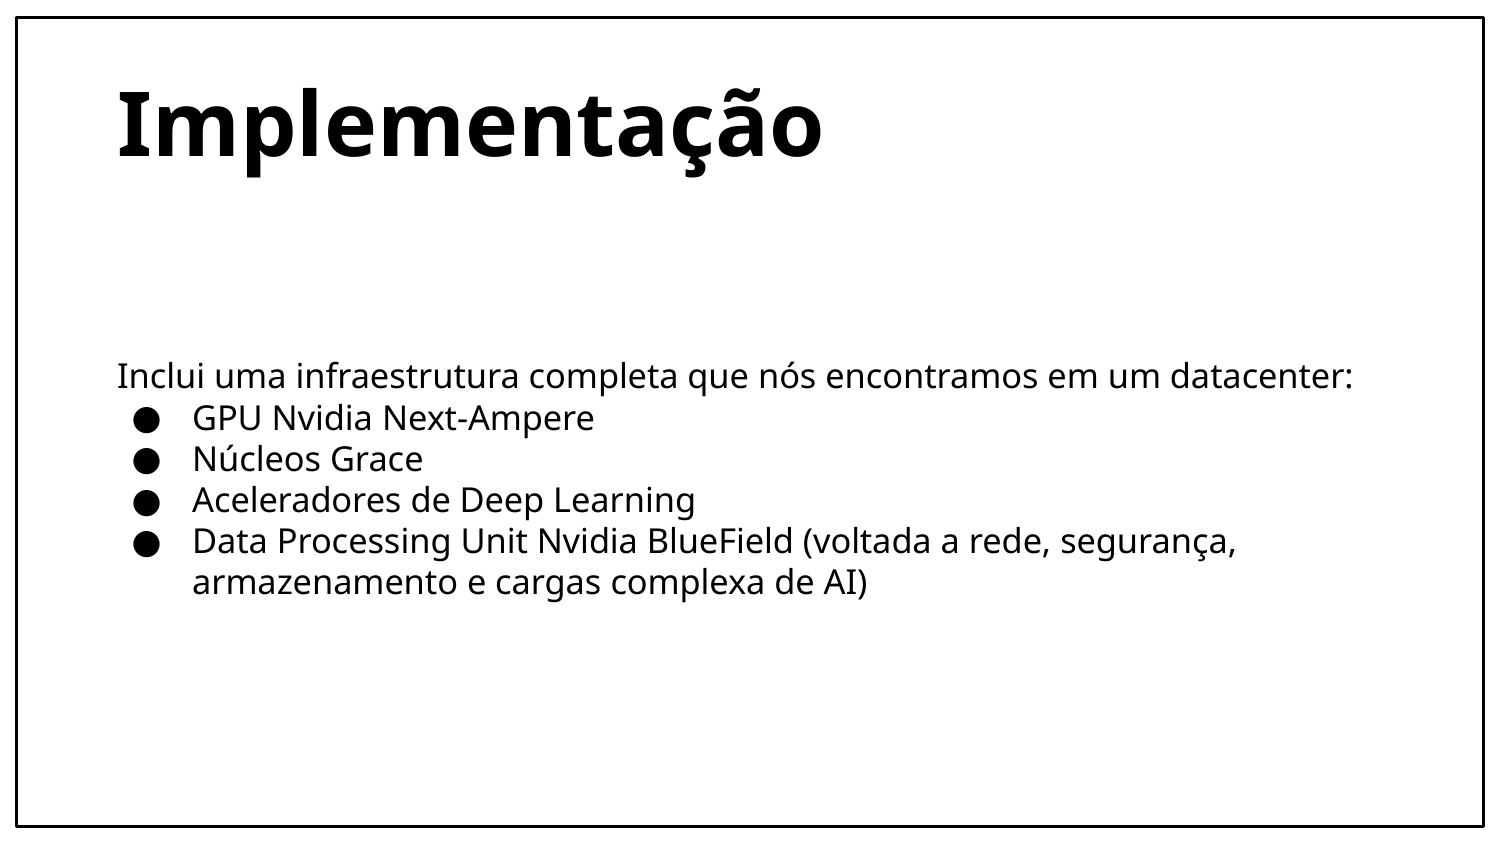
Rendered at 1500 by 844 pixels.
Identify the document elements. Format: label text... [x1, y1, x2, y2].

title Implementação [102, 51, 1367, 168]
subtitle Inclui uma infraestrutura completa que nós encontramos em um datacenter: GPU Nvidia Next-Ampere Núcleos Grace Aceleradores de Deep Learning Data Processing Unit Nvidia BlueField (voltada a rede, segurança, armazenamento e cargas complexa de AI) [101, 181, 1395, 776]
